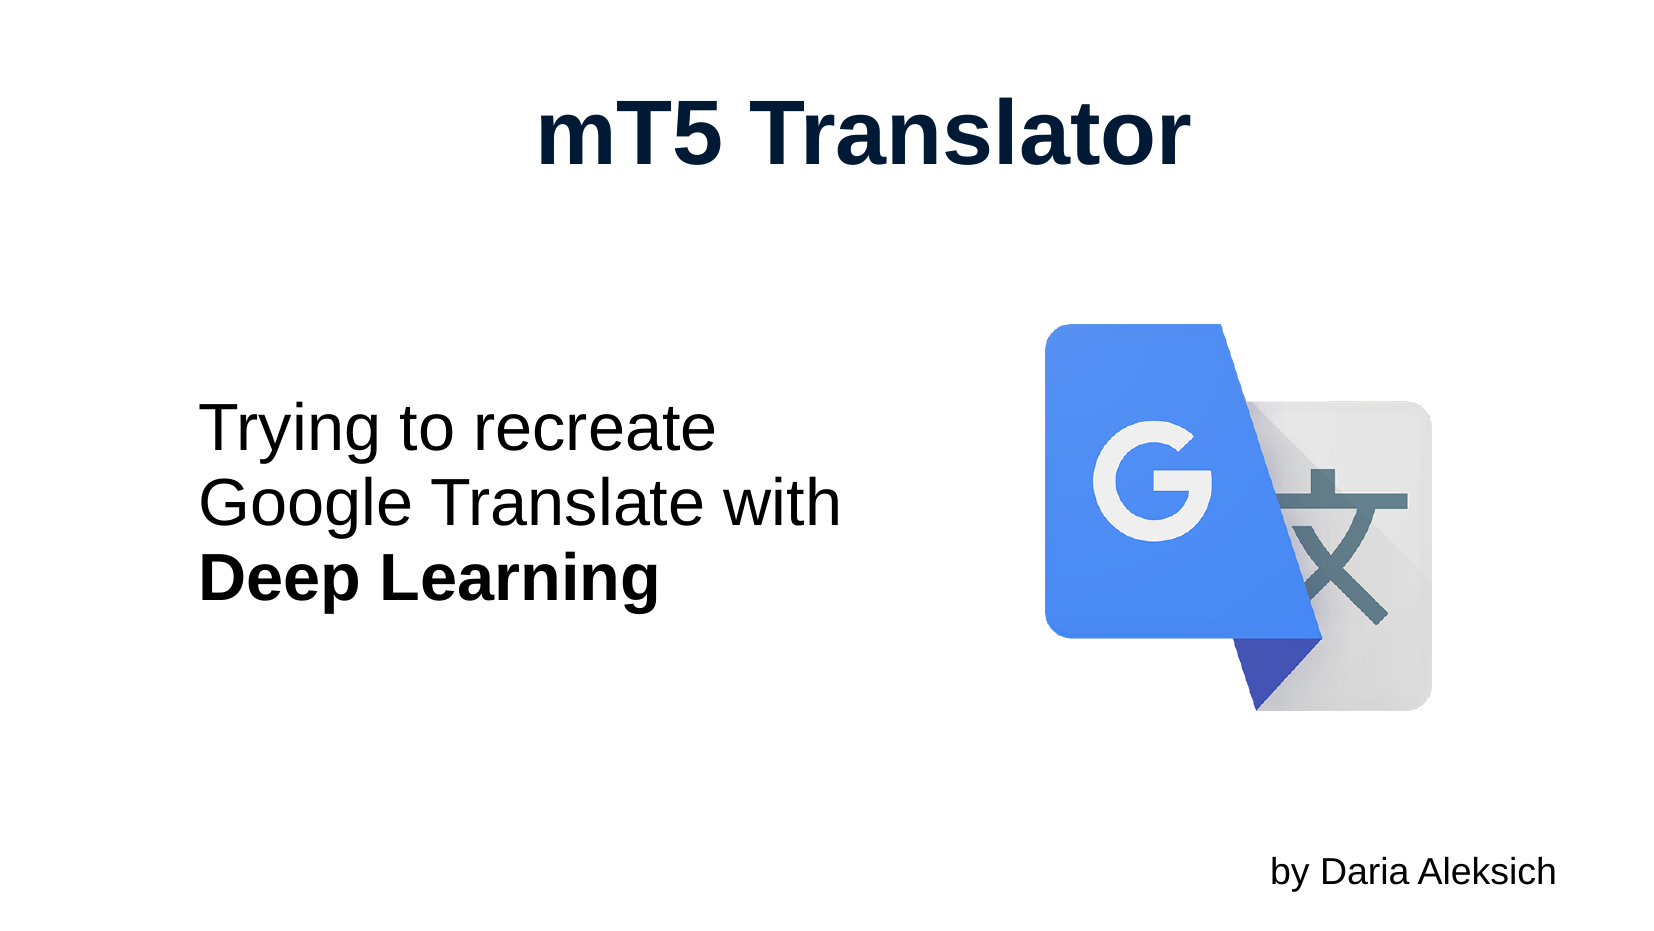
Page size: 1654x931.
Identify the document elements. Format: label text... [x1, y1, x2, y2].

list Trying to recreate Google Translate with Deep Learning [127, 390, 901, 713]
text_box by Daria Aleksich [1245, 843, 1654, 901]
title mT5 Translator [120, 54, 1609, 211]
picture [1035, 314, 1441, 721]
